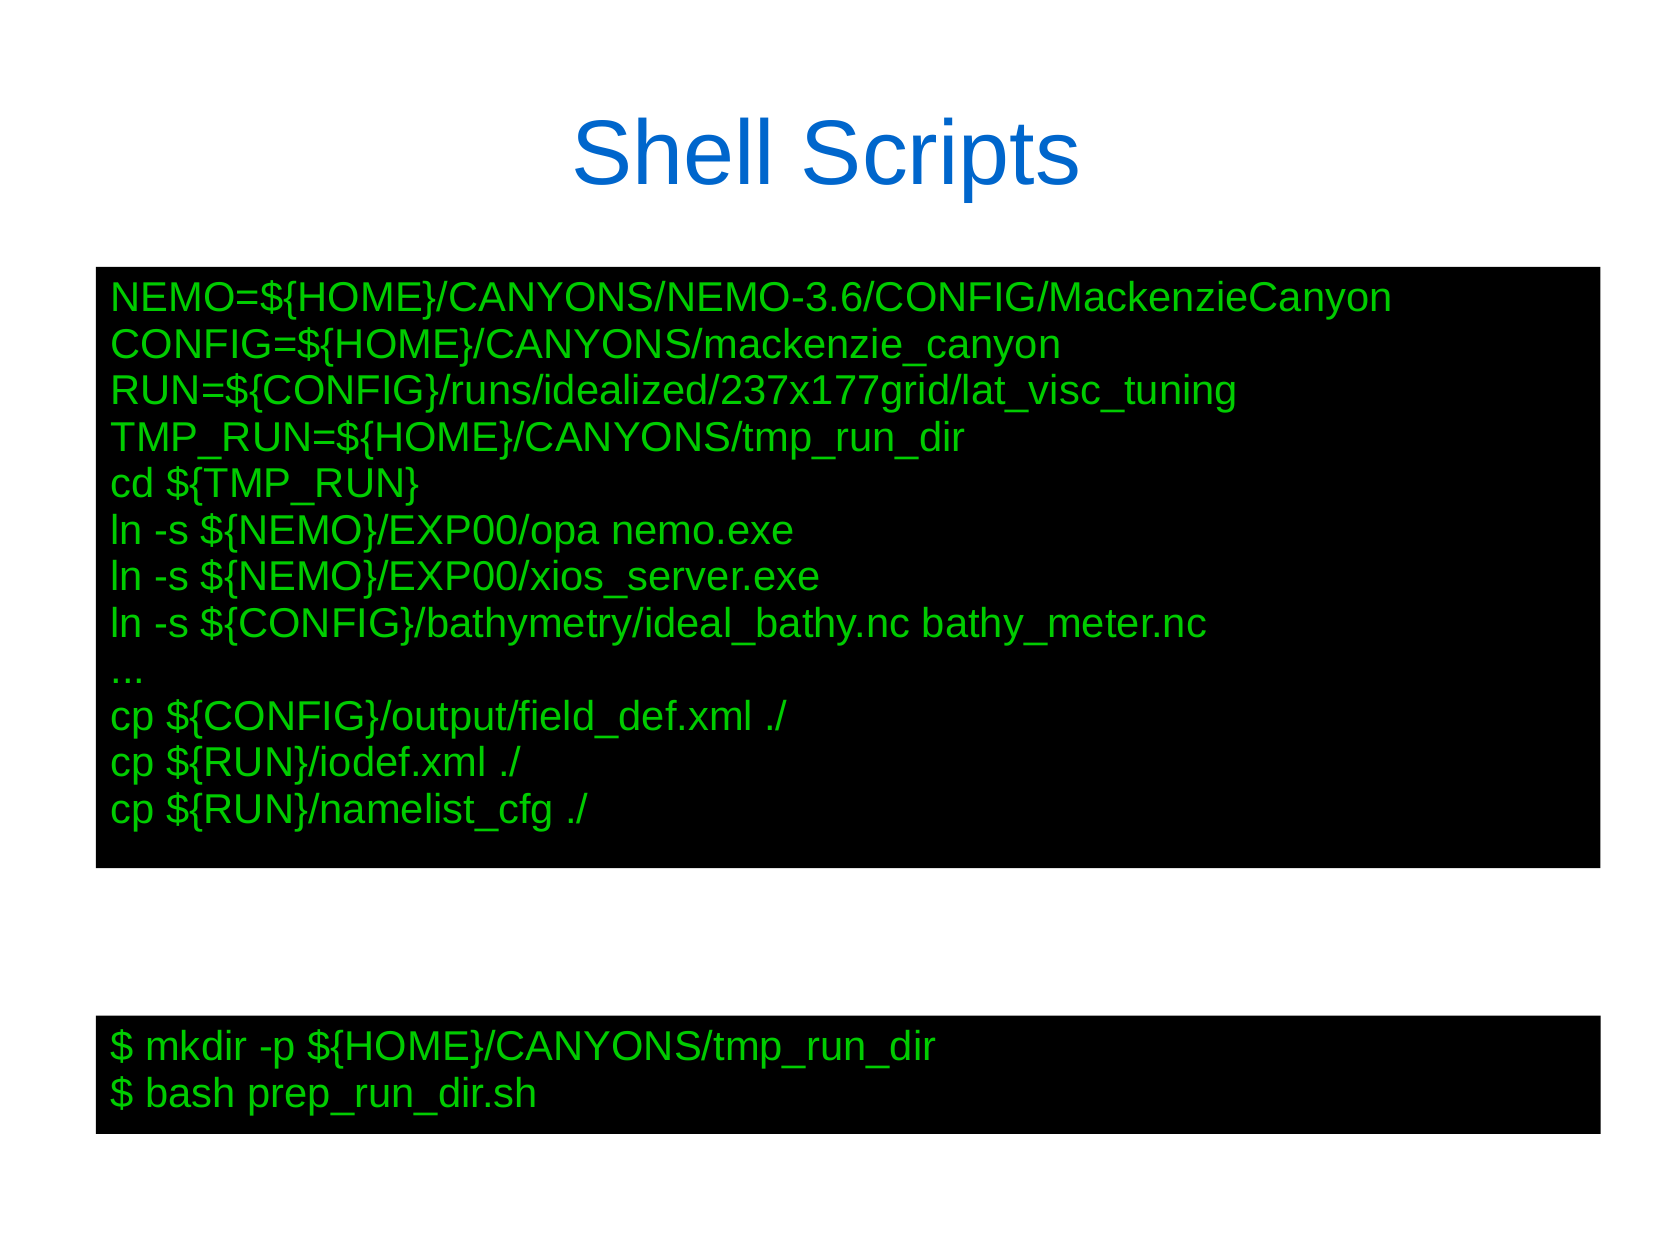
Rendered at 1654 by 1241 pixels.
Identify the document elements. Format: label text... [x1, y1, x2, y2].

text_box NEMO=${HOME}/CANYONS/NEMO-3.6/CONFIG/MackenzieCanyon CONFIG=${HOME}/CANYONS/mackenzie_canyon RUN=${CONFIG}/runs/idealized/237x177grid/lat_visc_tuning TMP_RUN=${HOME}/CANYONS/tmp_run_dir cd ${TMP_RUN} ln -s ${NEMO}/EXP00/opa nemo.exe ln -s ${NEMO}/EXP00/xios_server.exe ln -s ${CONFIG}/bathymetry/ideal_bathy.nc bathy_meter.nc ... cp ${CONFIG}/output/field_def.xml ./ cp ${RUN}/iodef.xml ./ cp ${RUN}/namelist_cfg ./ [95, 266, 1601, 869]
title Shell Scripts [82, 49, 1571, 257]
text_box $ mkdir -p ${HOME}/CANYONS/tmp_run_dir $ bash prep_run_dir.sh [95, 1015, 1601, 1134]
